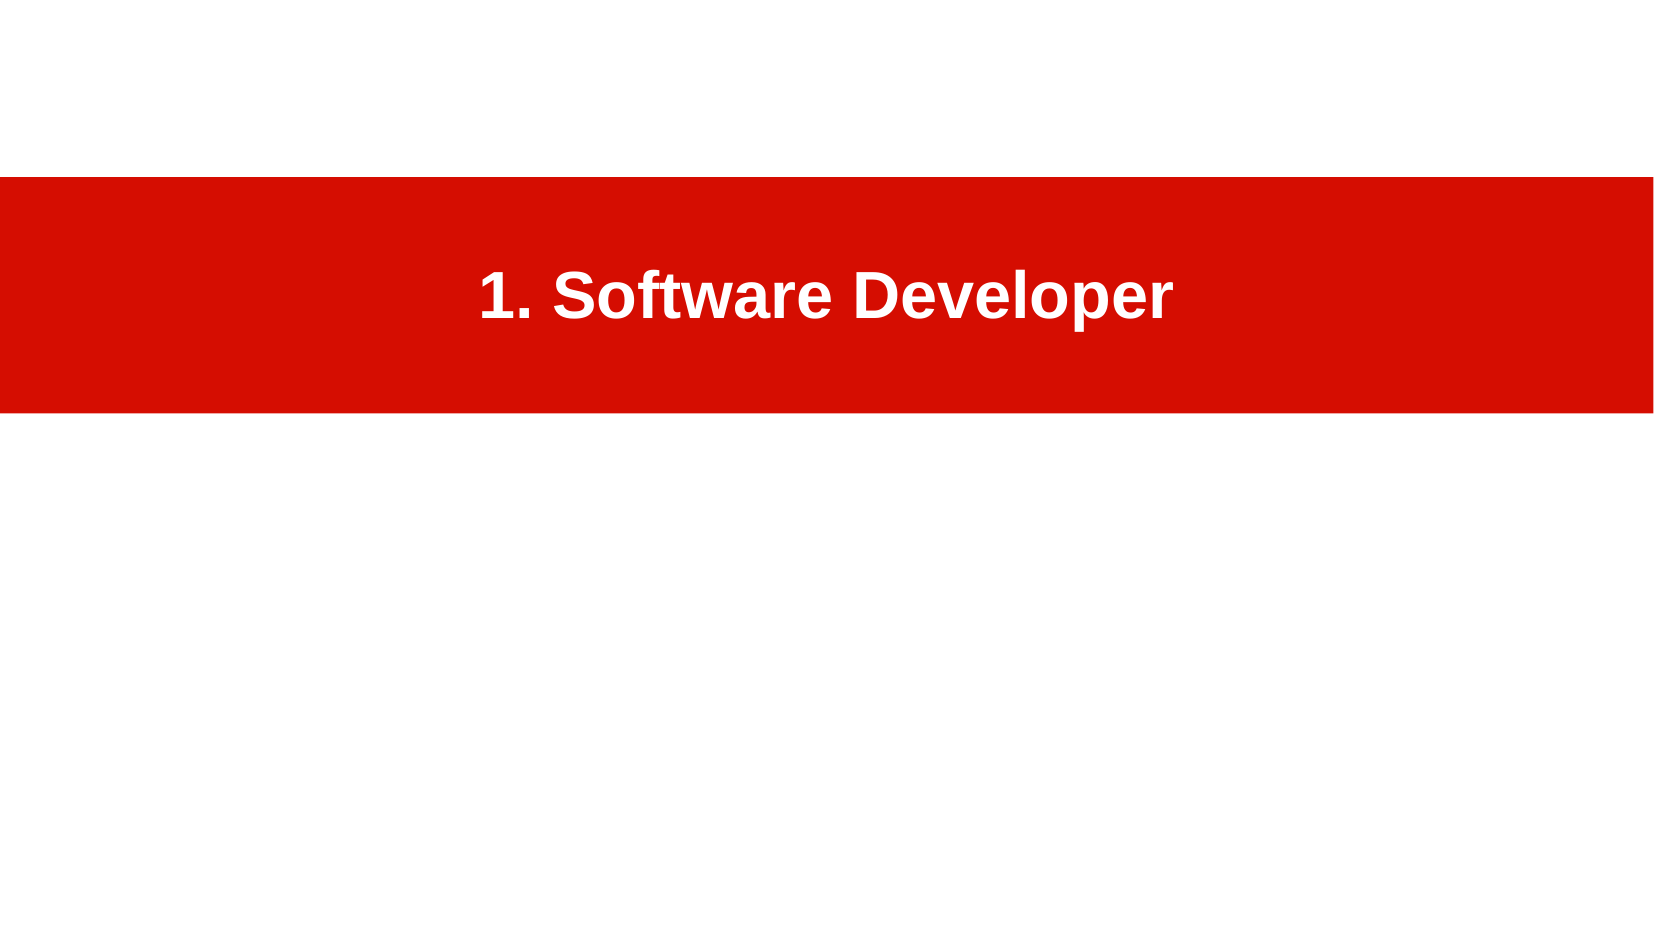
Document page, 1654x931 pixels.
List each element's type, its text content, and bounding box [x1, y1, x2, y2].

title 1. Software Developer [0, 177, 1654, 414]
